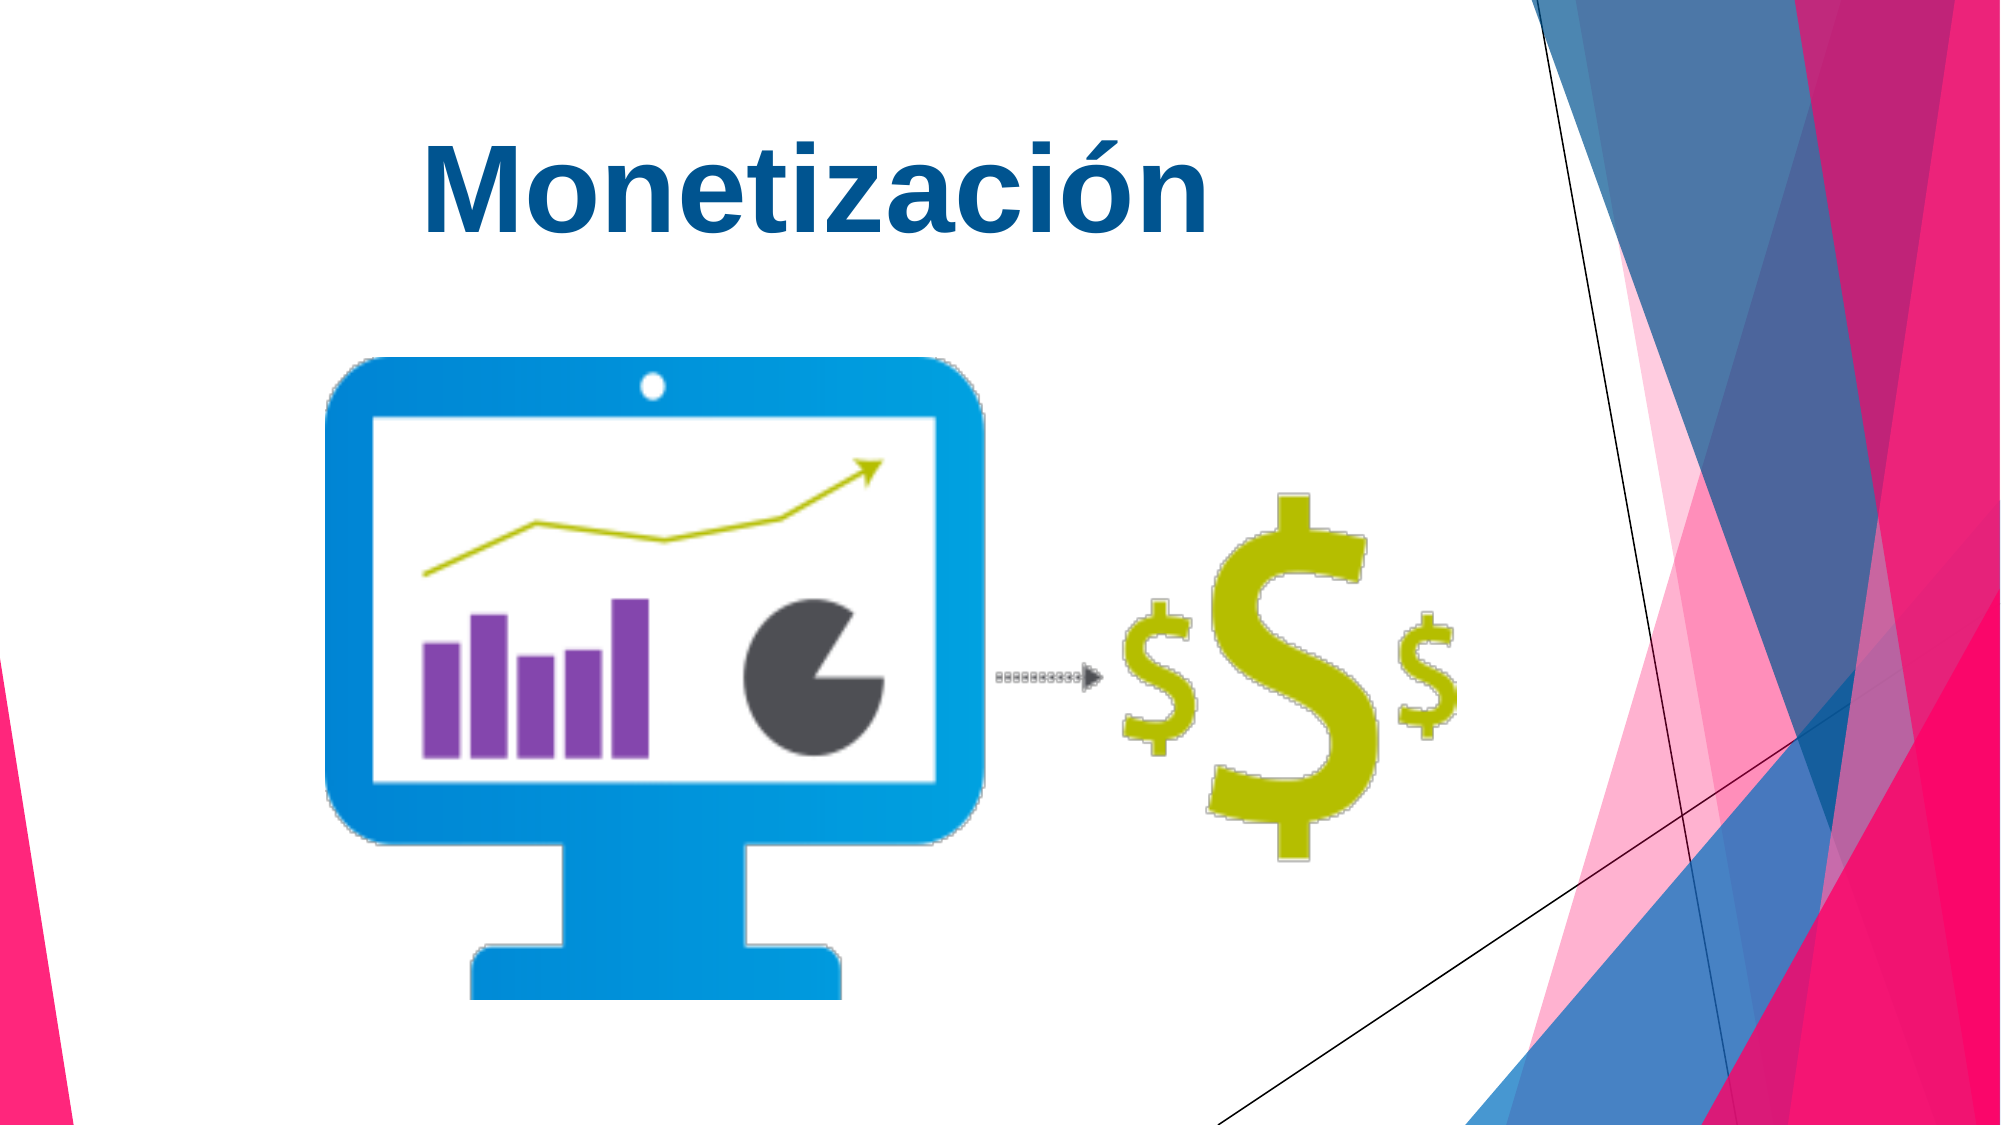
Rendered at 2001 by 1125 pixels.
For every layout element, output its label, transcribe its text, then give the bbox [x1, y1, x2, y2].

picture [325, 357, 936, 1000]
title Monetización [111, 99, 1522, 317]
picture [744, 357, 1457, 1000]
picture [640, 372, 666, 401]
